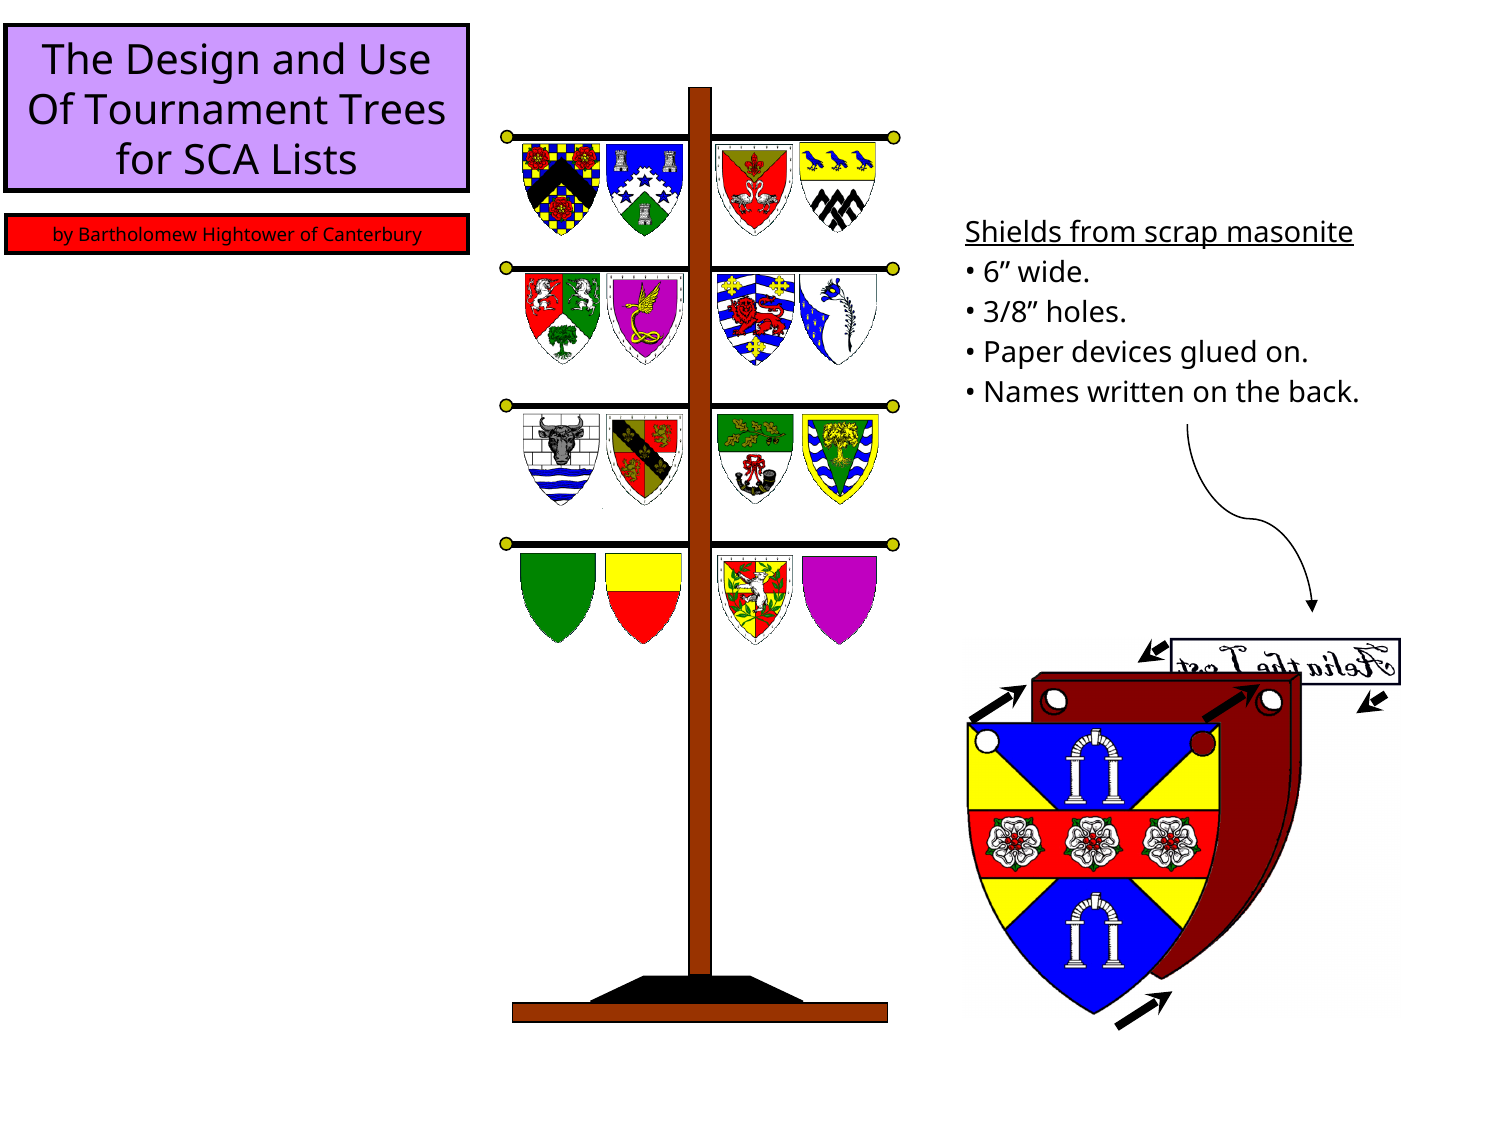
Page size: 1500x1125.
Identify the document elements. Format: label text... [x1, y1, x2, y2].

picture [712, 141, 882, 241]
picture [962, 637, 1401, 1018]
text_box Shields from scrap masonite 6” wide. 3/8” holes. Paper devices glued on. Names written on the back. [950, 199, 1376, 417]
text_box [512, 1003, 888, 1022]
text_box [590, 87, 804, 1002]
picture [516, 141, 688, 239]
text_box [500, 399, 513, 412]
picture [521, 272, 688, 370]
text_box [500, 537, 513, 551]
text_box by Bartholomew Hightower of Canterbury [5, 214, 469, 253]
text_box [500, 130, 514, 144]
picture [513, 548, 688, 650]
picture [713, 272, 880, 372]
text_box [500, 261, 513, 275]
picture [711, 549, 883, 651]
picture [518, 409, 687, 511]
text_box The Design and Use Of Tournament Trees for SCA Lists [5, 24, 468, 191]
text_box [886, 538, 900, 551]
text_box [886, 262, 900, 276]
text_box [886, 400, 900, 413]
text_box [887, 131, 900, 144]
picture [711, 409, 884, 510]
